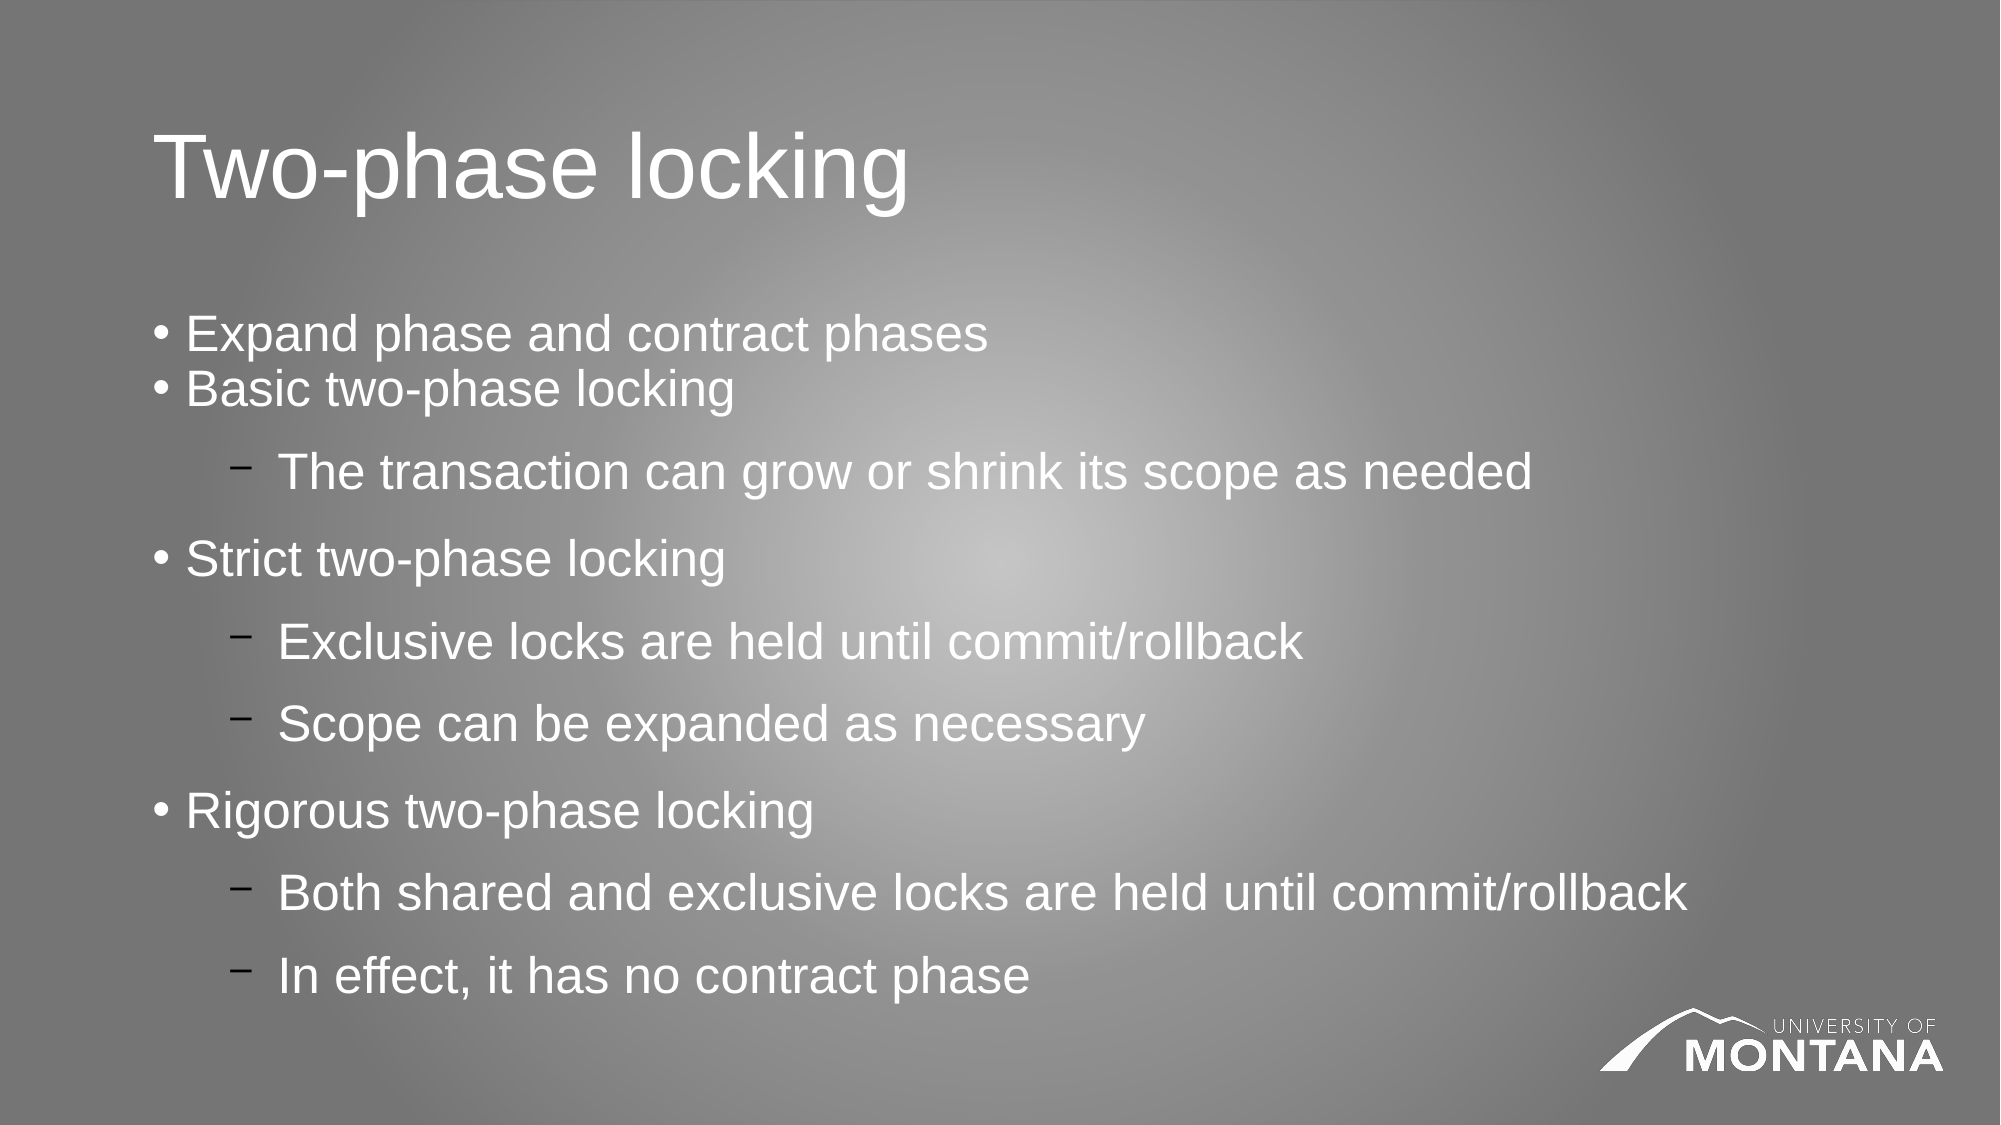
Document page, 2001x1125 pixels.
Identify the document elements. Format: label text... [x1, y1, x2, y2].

list Expand phase and contract phases Basic two-phase locking The transaction can grow or shrink its scope as needed Strict two-phase locking Exclusive locks are held until commit/rollback Scope can be expanded as necessary Rigorous two-phase locking Both shared and exclusive locks are held until commit/rollback In effect, it has no contract phase [137, 299, 1863, 1014]
title Two-phase locking [137, 59, 1863, 278]
picture [0, 0, 2000, 1125]
